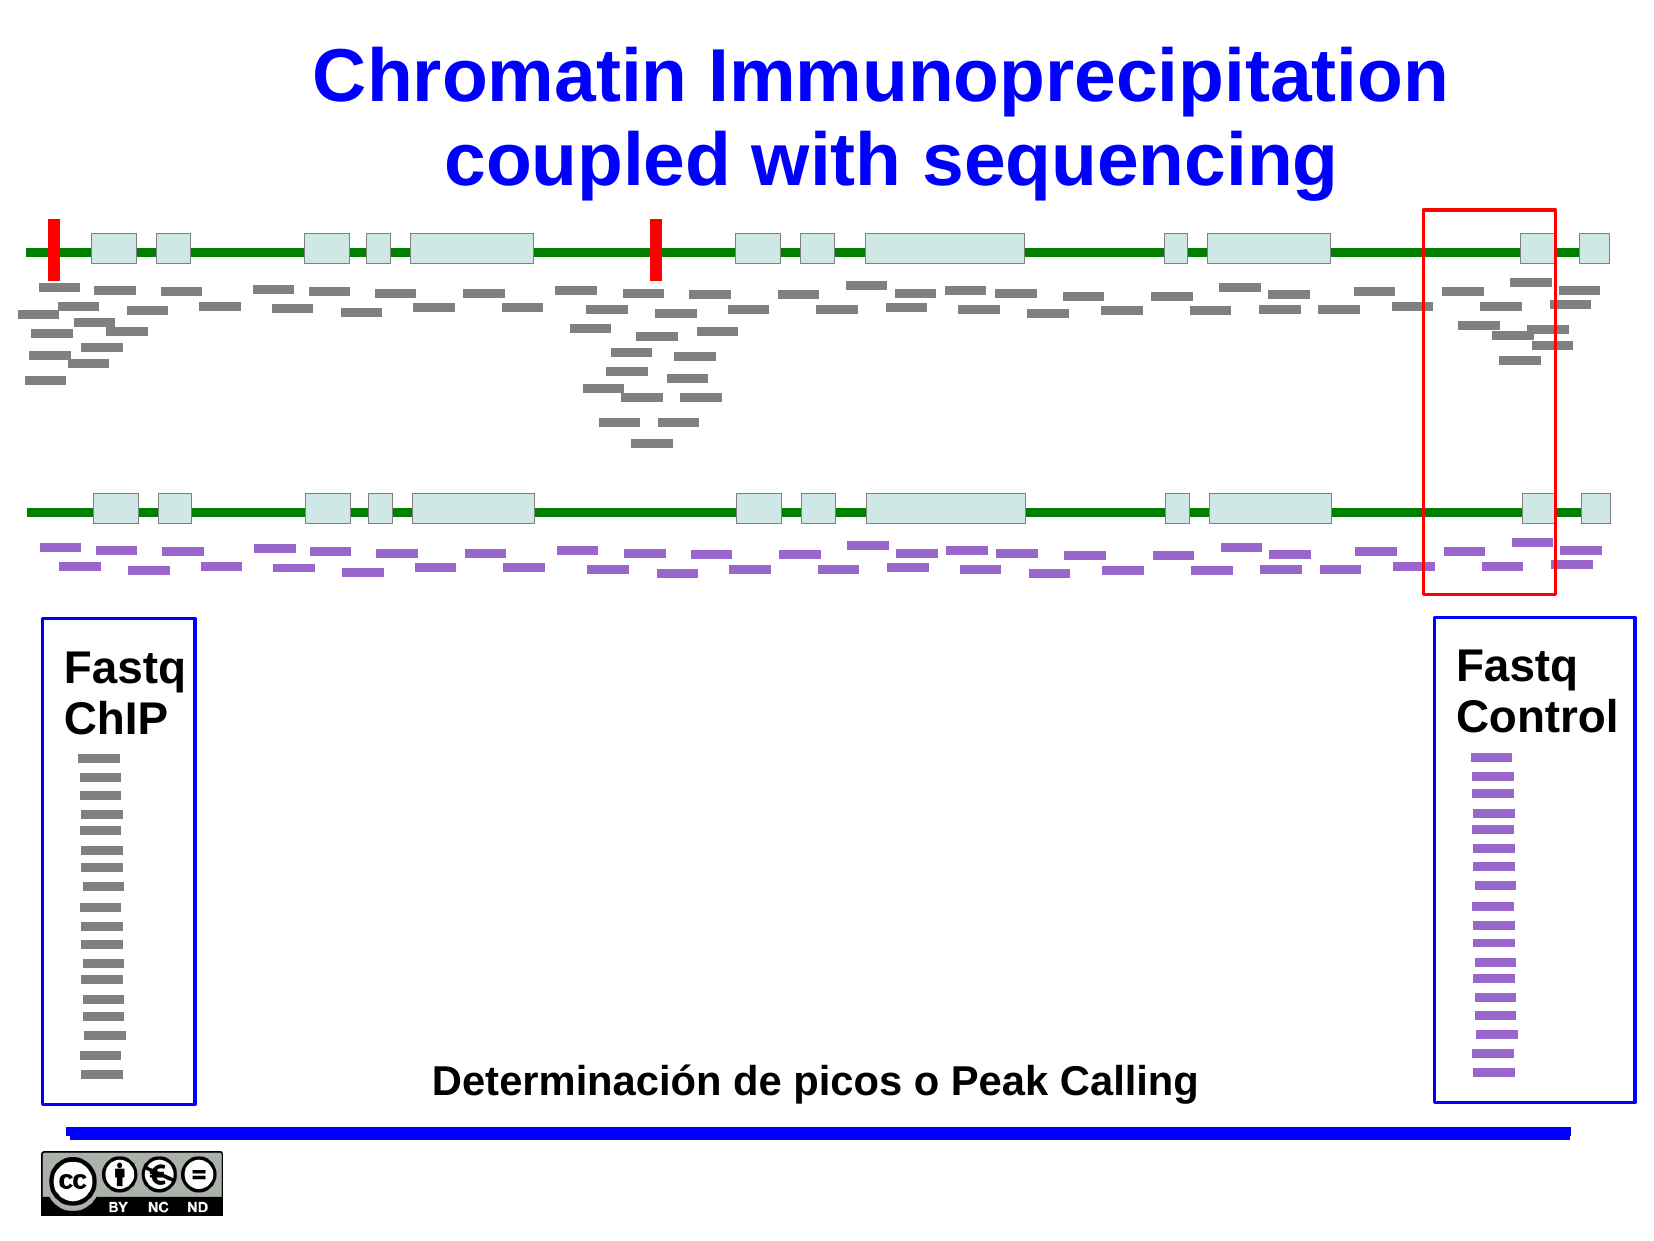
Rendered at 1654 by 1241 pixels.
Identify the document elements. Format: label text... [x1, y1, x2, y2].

text_box Fastq ChIP [49, 634, 214, 752]
text_box [736, 493, 782, 524]
text_box [865, 233, 1025, 264]
text_box [1581, 493, 1611, 524]
text_box [158, 493, 192, 524]
text_box [305, 493, 351, 524]
text_box [800, 233, 835, 264]
text_box [801, 493, 836, 524]
text_box Fastq Control [1441, 632, 1634, 750]
text_box [93, 493, 139, 524]
title Chromatin Immunoprecipitation coupled with sequencing [147, 13, 1636, 222]
text_box [866, 493, 1026, 524]
text_box [1207, 233, 1331, 264]
text_box [42, 618, 196, 1105]
text_box [304, 233, 350, 264]
text_box [156, 233, 191, 264]
text_box [1209, 493, 1332, 524]
text_box [368, 493, 393, 524]
text_box [410, 233, 534, 264]
text_box [1423, 210, 1556, 595]
text_box [1579, 233, 1610, 264]
text_box Determinación de picos o Peak Calling [417, 1050, 1603, 1112]
text_box [735, 233, 781, 264]
text_box [91, 233, 137, 264]
text_box [1434, 617, 1636, 1103]
text_box [1165, 493, 1190, 524]
text_box [412, 493, 535, 524]
picture [41, 1151, 223, 1216]
text_box [1164, 233, 1188, 264]
text_box [366, 233, 391, 264]
